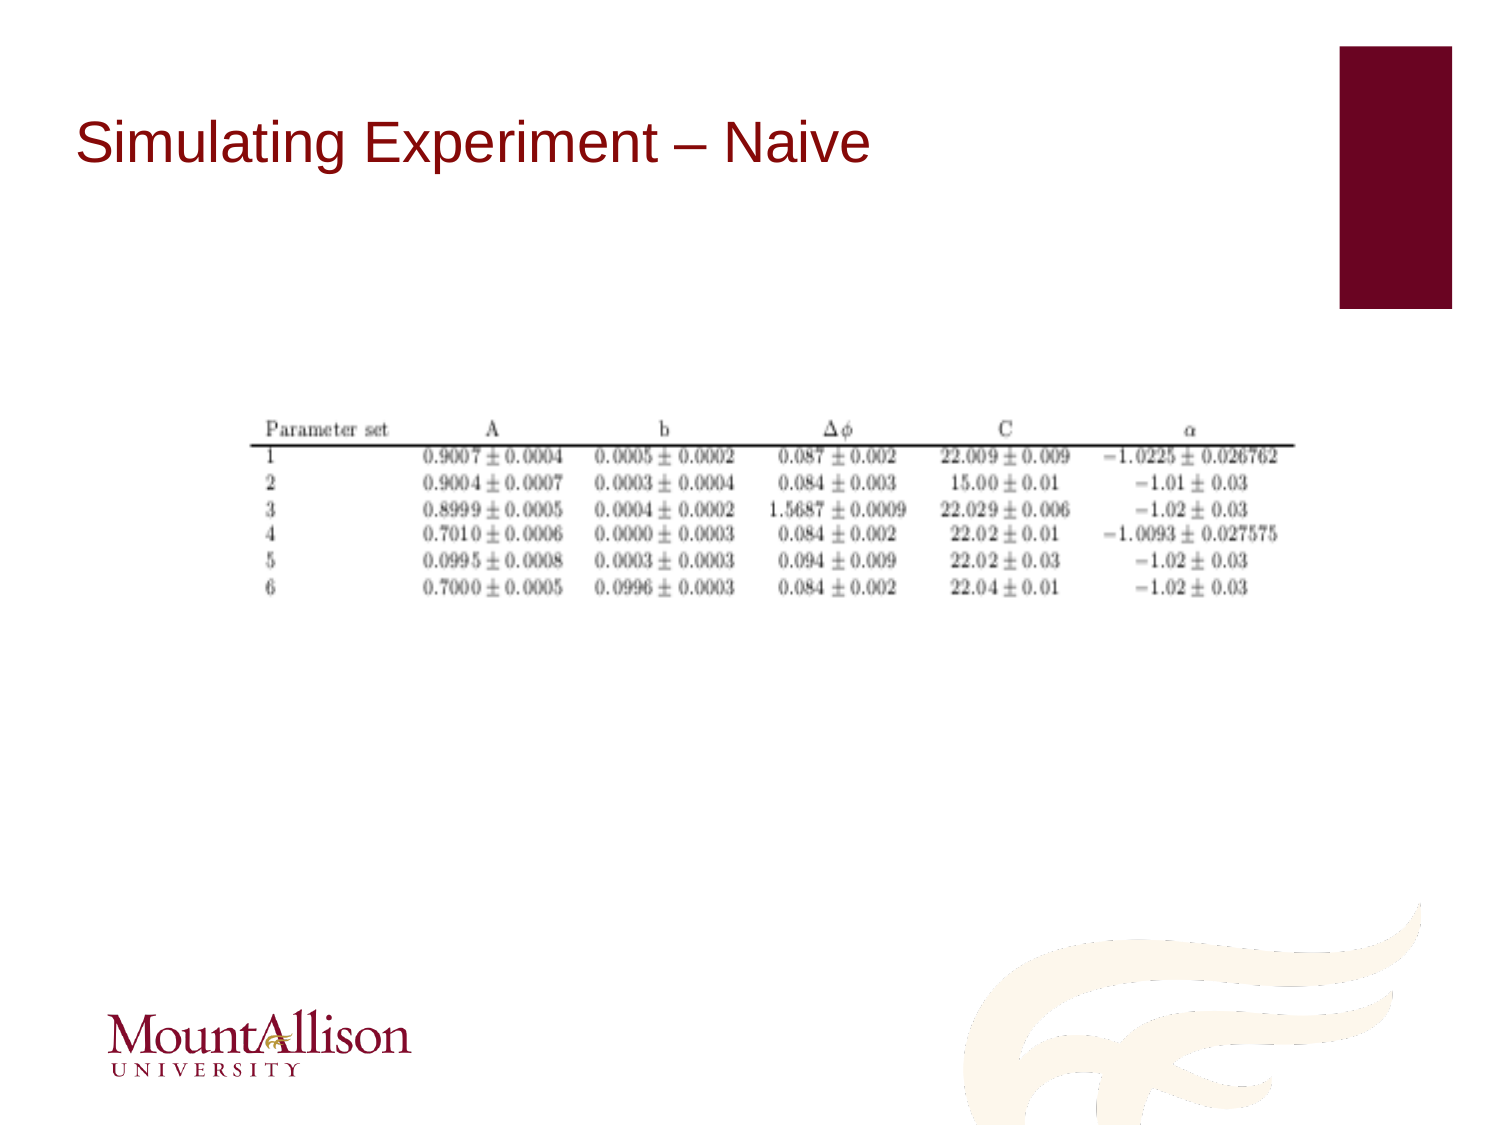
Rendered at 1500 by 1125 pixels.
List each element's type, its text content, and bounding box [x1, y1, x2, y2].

picture [224, 413, 1316, 638]
picture [107, 901, 1423, 1125]
title Simulating Experiment – Naive [75, 44, 1425, 233]
